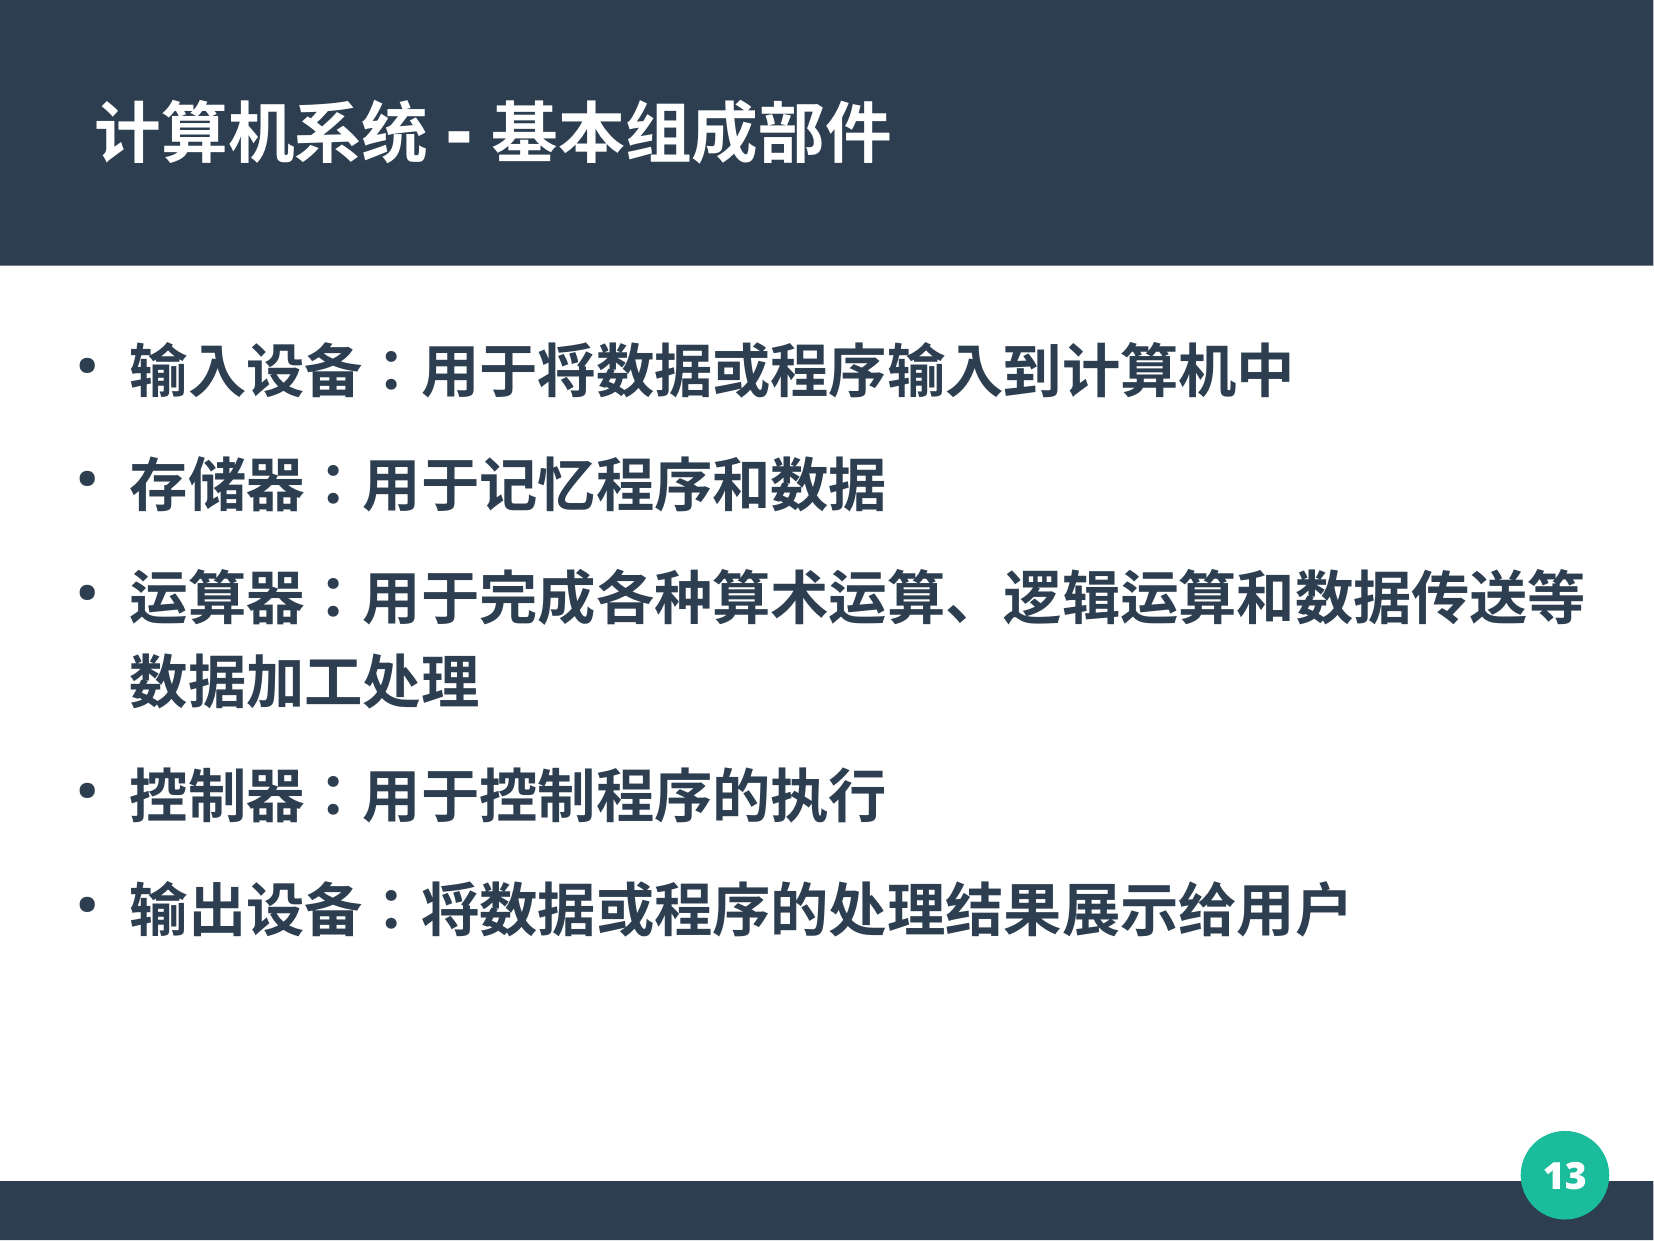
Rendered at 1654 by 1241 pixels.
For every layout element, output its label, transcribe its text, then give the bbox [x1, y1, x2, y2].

list 输入设备：用于将数据或程序输入到计算机中 存储器：用于记忆程序和数据 运算器：用于完成各种算术运算、逻辑运算和数据传送等数据加工处理 控制器：用于控制程序的执行 输出设备：将数据或程序的处理结果展示给用户 [59, 324, 1595, 1152]
title 计算机系统-基本组成部件 [59, 49, 1595, 207]
